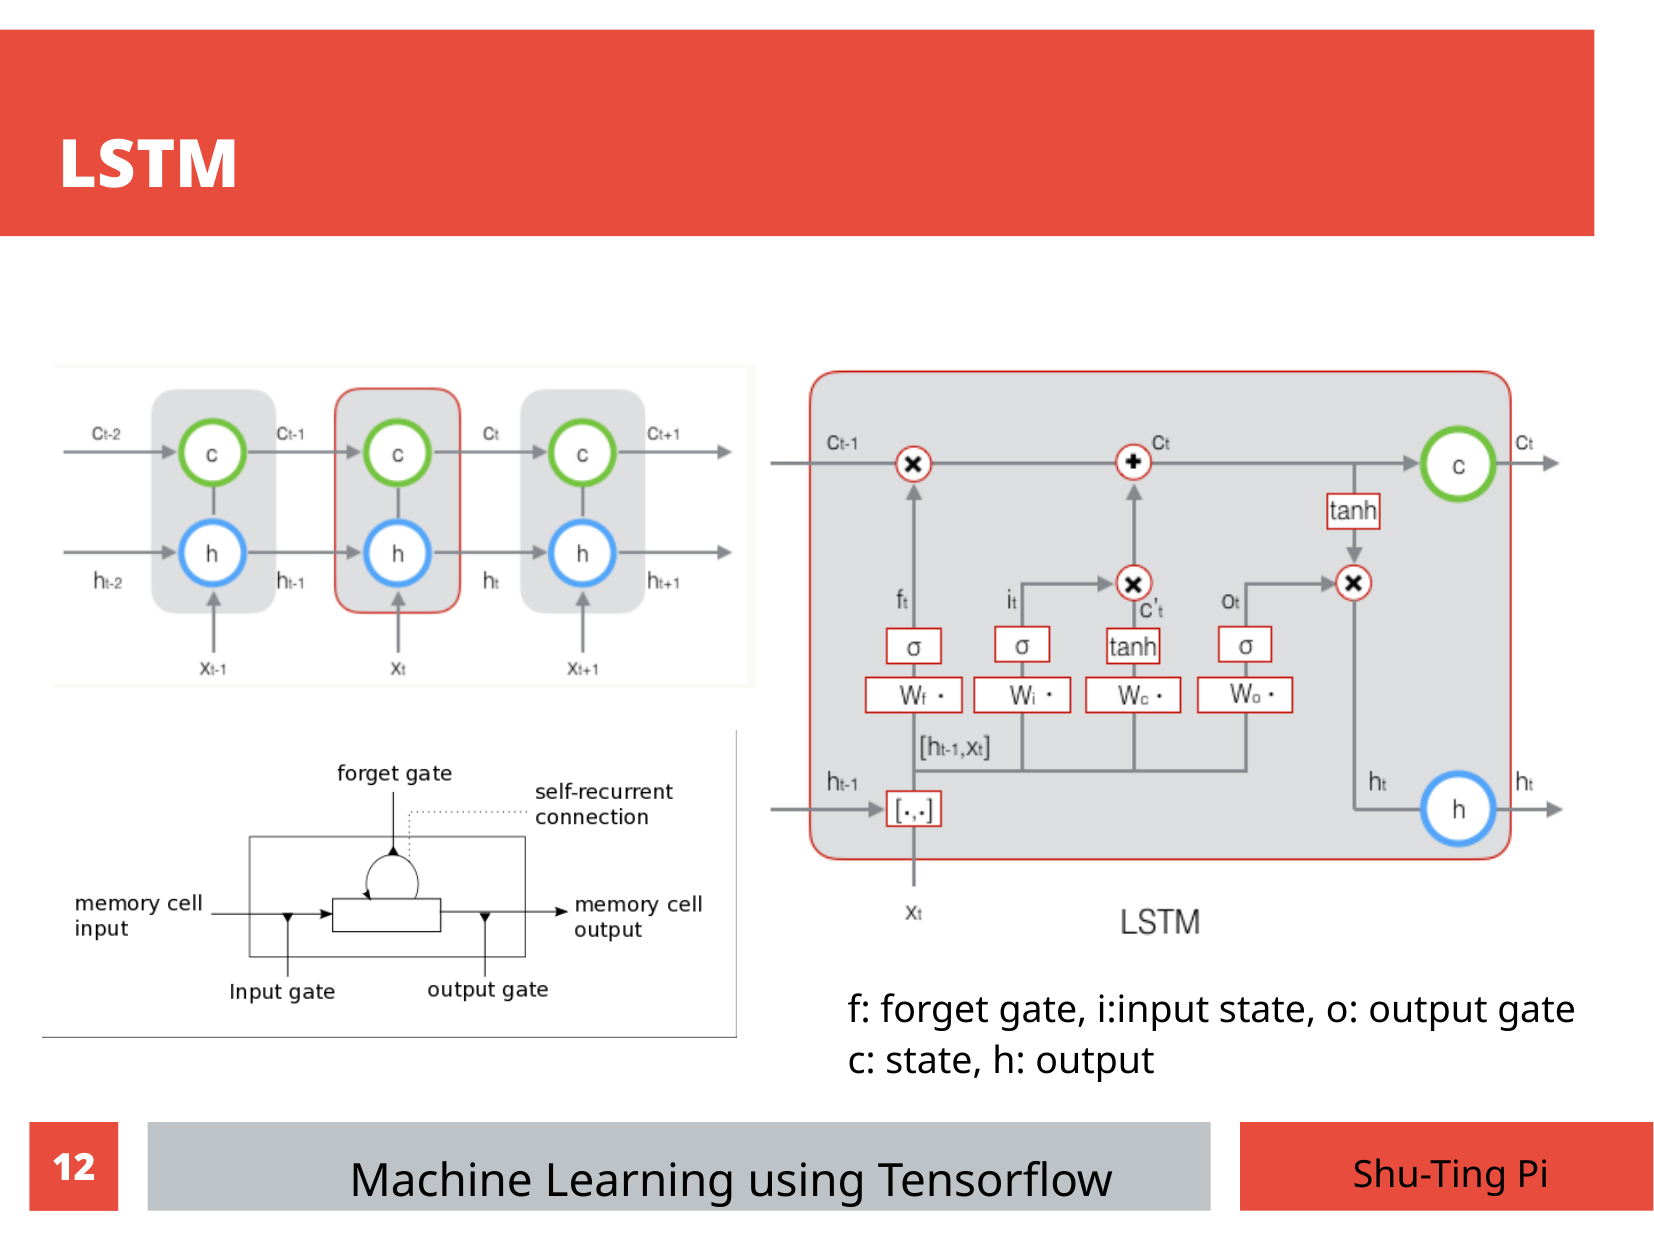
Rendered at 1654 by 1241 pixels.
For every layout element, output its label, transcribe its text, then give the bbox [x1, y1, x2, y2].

picture [42, 730, 737, 1038]
text_box f: forget gate, i:input state, o: output gate c: state, h: output [832, 975, 1498, 1085]
picture [764, 364, 1575, 948]
text_box Shu-Ting Pi [1338, 1140, 1573, 1203]
text_box Machine Learning using Tensorflow [334, 1139, 1220, 1241]
picture [54, 365, 756, 689]
title LSTM [59, 59, 1595, 207]
